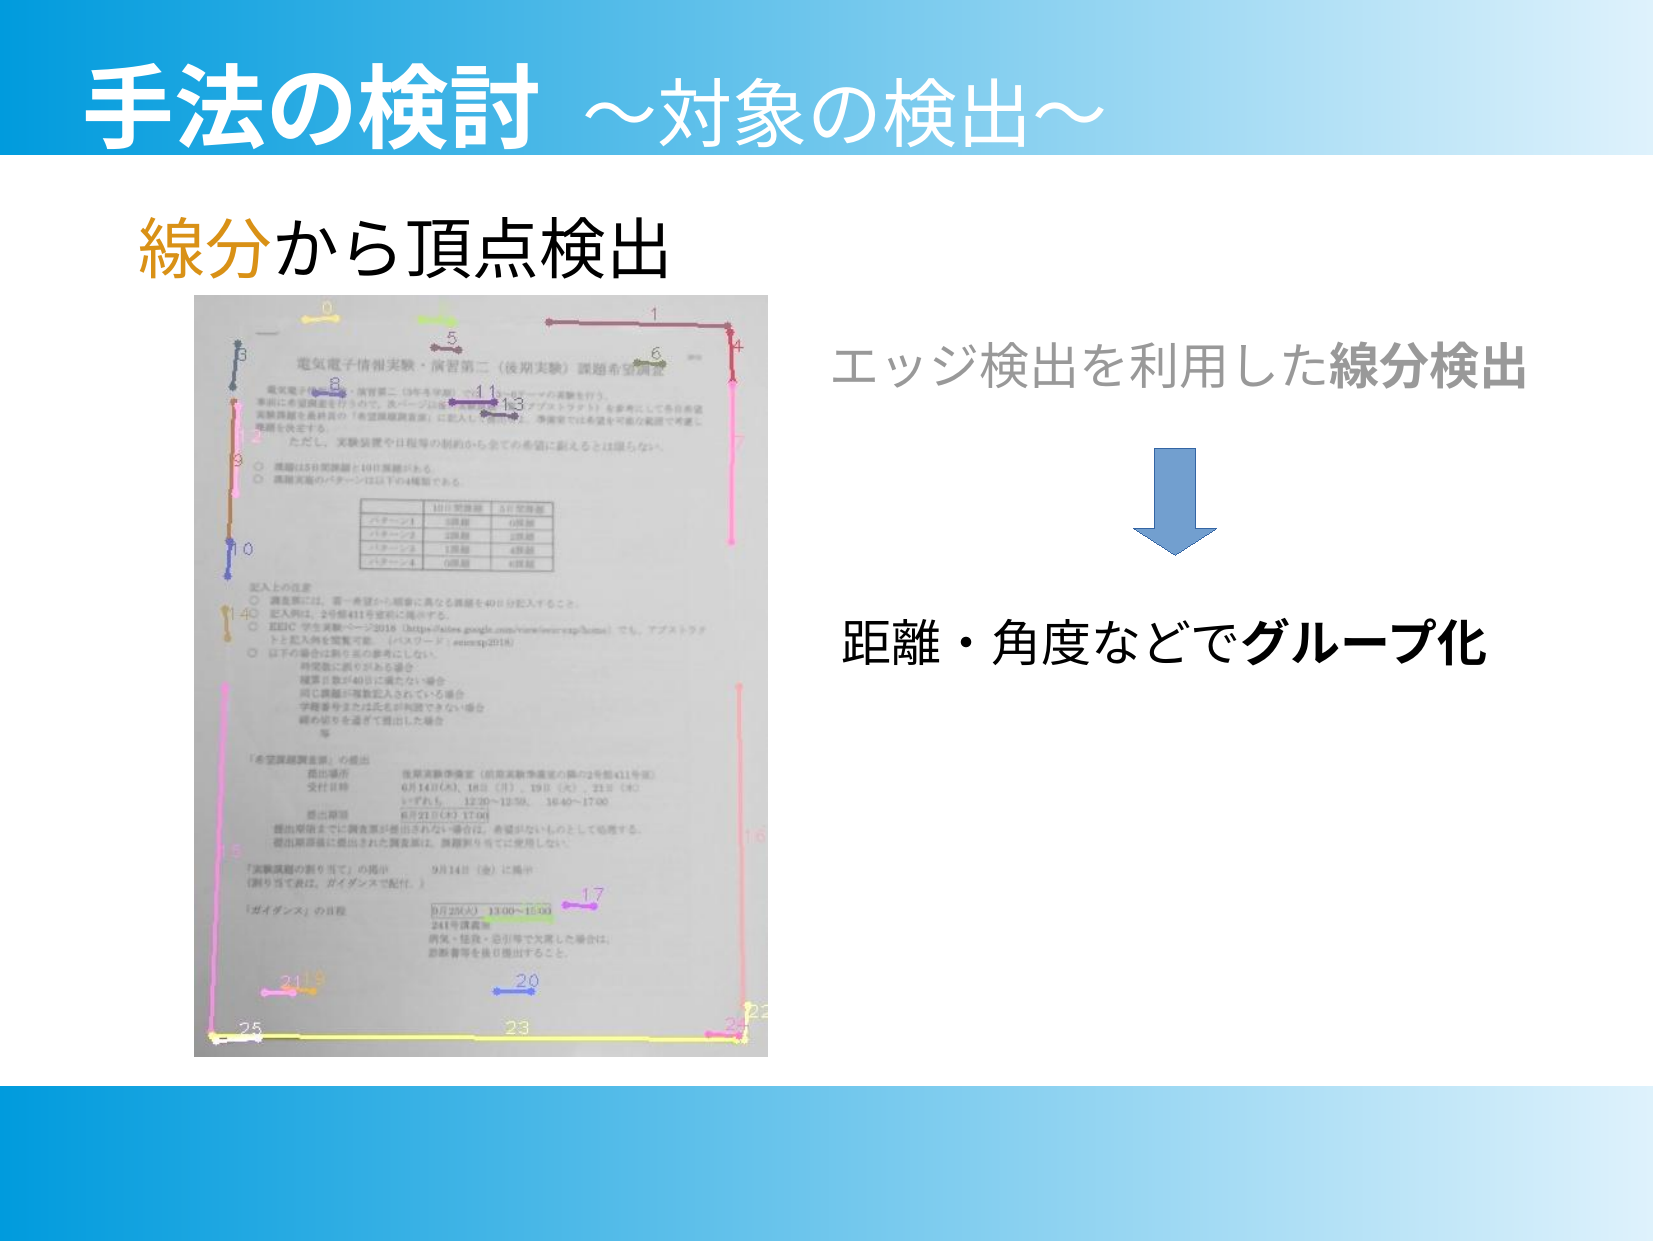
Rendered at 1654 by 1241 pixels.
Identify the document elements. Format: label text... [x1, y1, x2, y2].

text_box 線分から頂点検出 [124, 188, 780, 304]
text_box 距離・角度などでグループ化 [826, 596, 1571, 687]
text_box エッジ検出を利用した線分検出 [814, 283, 1583, 455]
picture [194, 295, 768, 1058]
title 手法の検討 〜対象の検出〜 [82, 32, 1571, 171]
text_box [1133, 448, 1217, 556]
